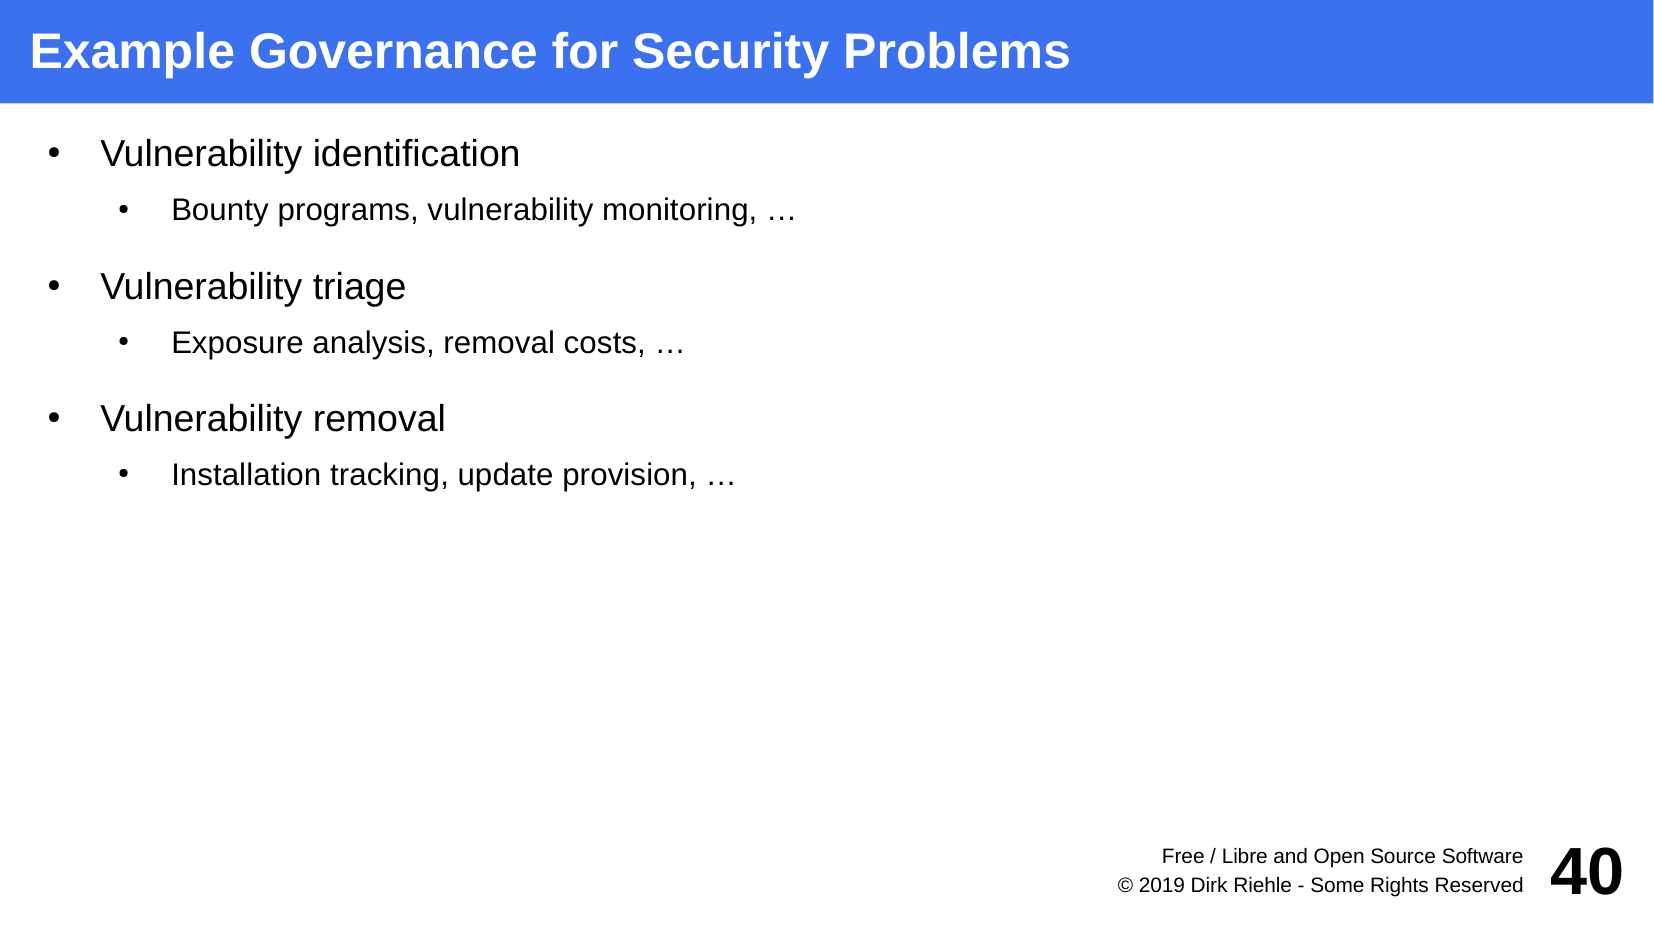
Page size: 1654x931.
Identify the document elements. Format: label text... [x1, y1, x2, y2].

title Example Governance for Security Problems [0, 0, 1654, 104]
list Vulnerability identification Bounty programs, vulnerability monitoring, … Vulnerability triage Exposure analysis, removal costs, … Vulnerability removal Installation tracking, update provision, … [29, 132, 1625, 813]
